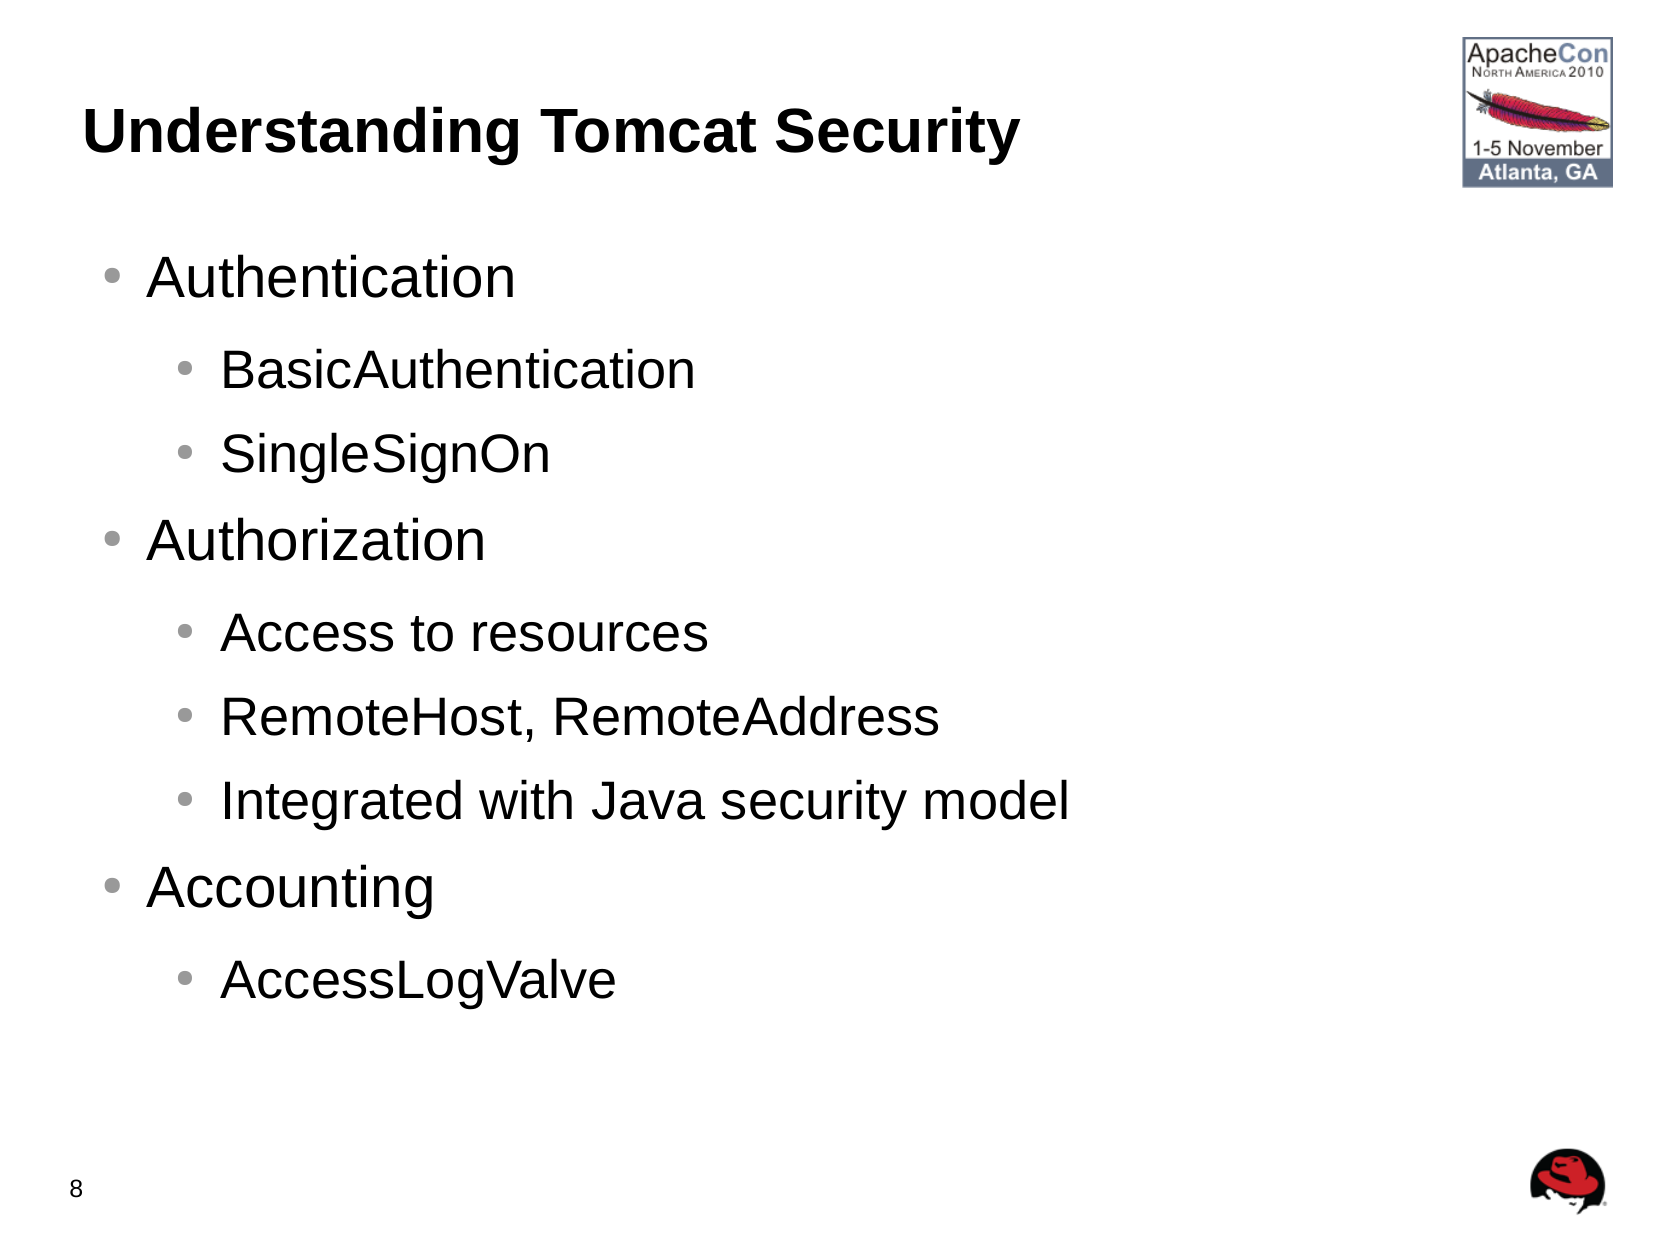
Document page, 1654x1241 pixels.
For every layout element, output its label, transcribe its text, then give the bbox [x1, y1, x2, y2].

picture [1529, 1146, 1613, 1224]
list Authentication BasicAuthentication SingleSignOn Authorization Access to resources RemoteHost, RemoteAddress Integrated with Java security model Accounting AccessLogValve [86, 244, 1576, 1024]
title Understanding Tomcat Security [82, 45, 1571, 218]
picture [1462, 37, 1613, 188]
